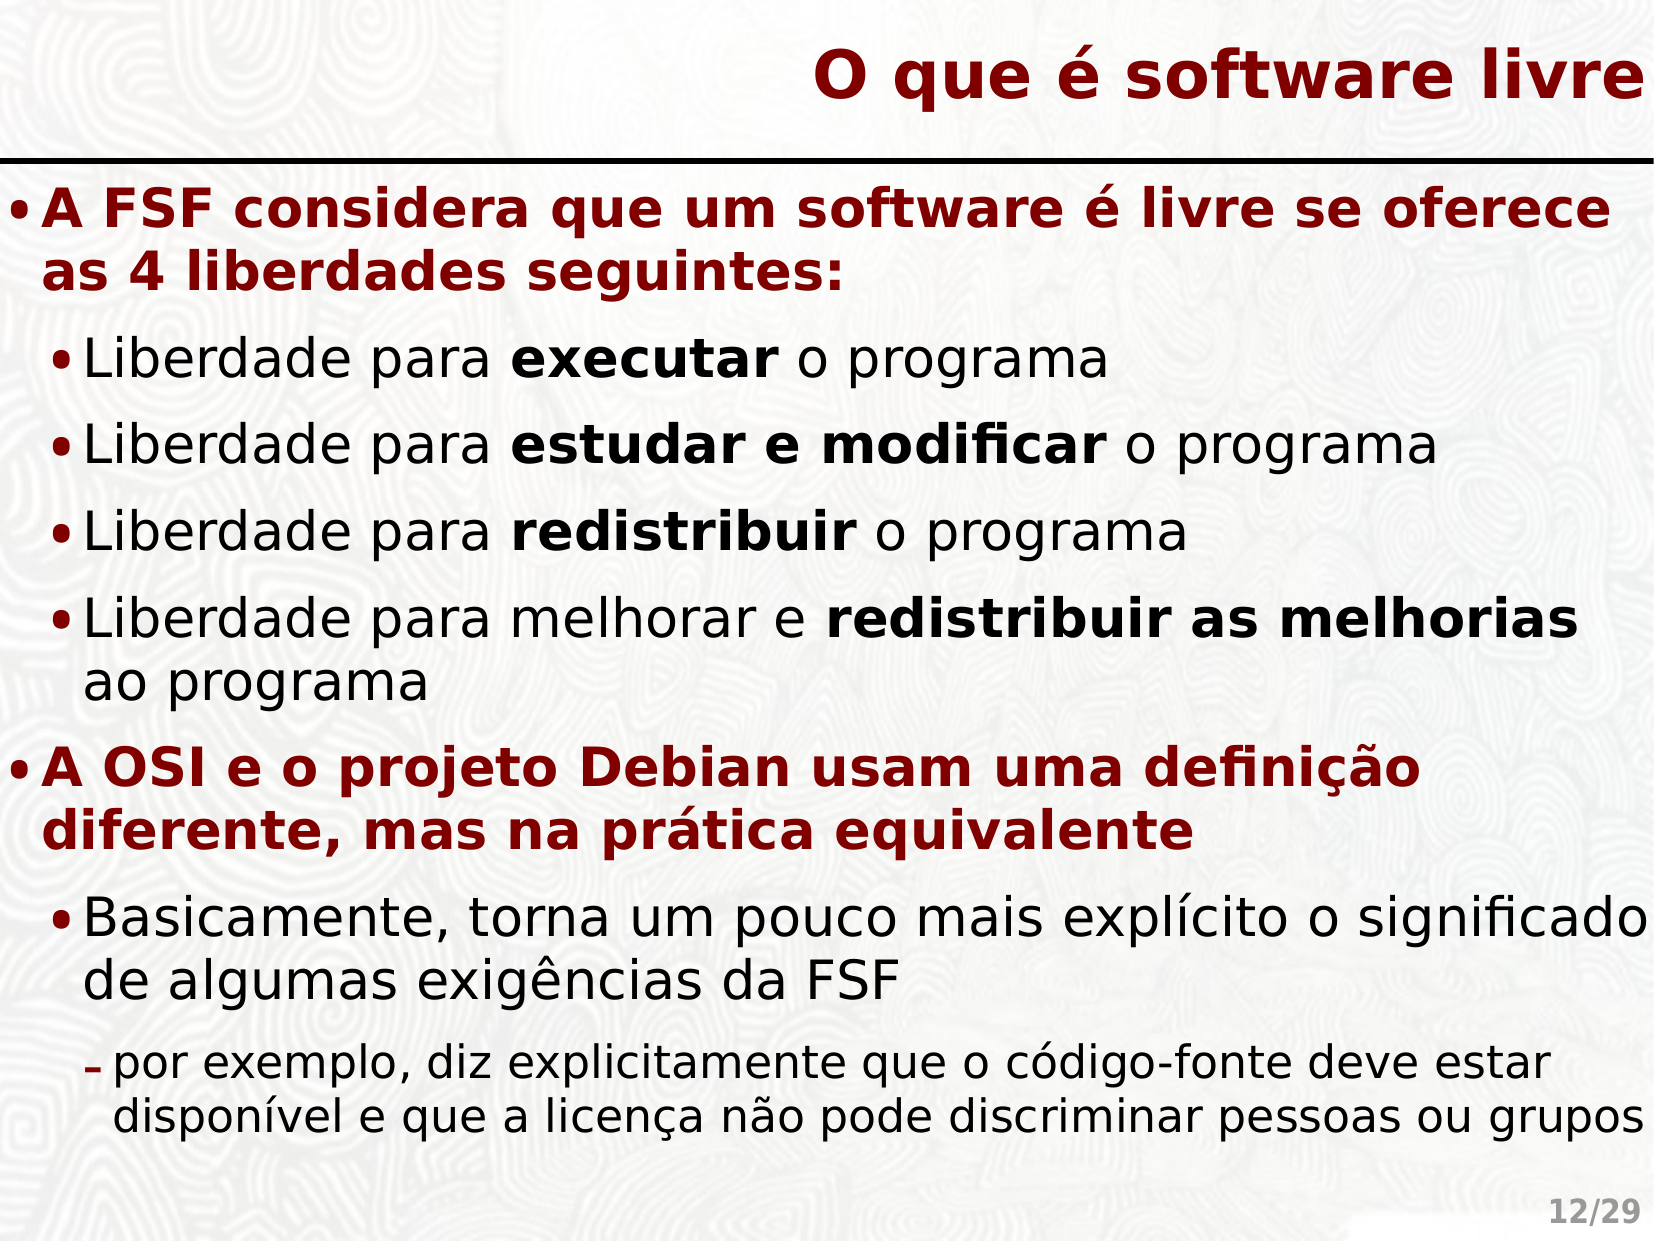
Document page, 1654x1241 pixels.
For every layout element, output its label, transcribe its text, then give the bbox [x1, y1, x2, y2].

title O que é software livre [602, 0, 1648, 153]
picture [0, 164, 1654, 1241]
picture [0, 0, 1654, 158]
list A FSF considera que um software é livre se oferece as 4 liberdades seguintes: Liberdade para executar o programa Liberdade para estudar e modificar o programa Liberdade para redistribuir o programa Liberdade para melhorar e redistribuir as melhorias ao programa A OSI e o projeto Debian usam uma definição diferente, mas na prática equivalente Basicamente, torna um pouco mais explícito o significado de algumas exigências da FSF por exemplo, diz explicitamente que o código-fonte deve estar disponível e que a licença não pode discriminar pessoas ou grupos [5, 177, 1654, 1229]
